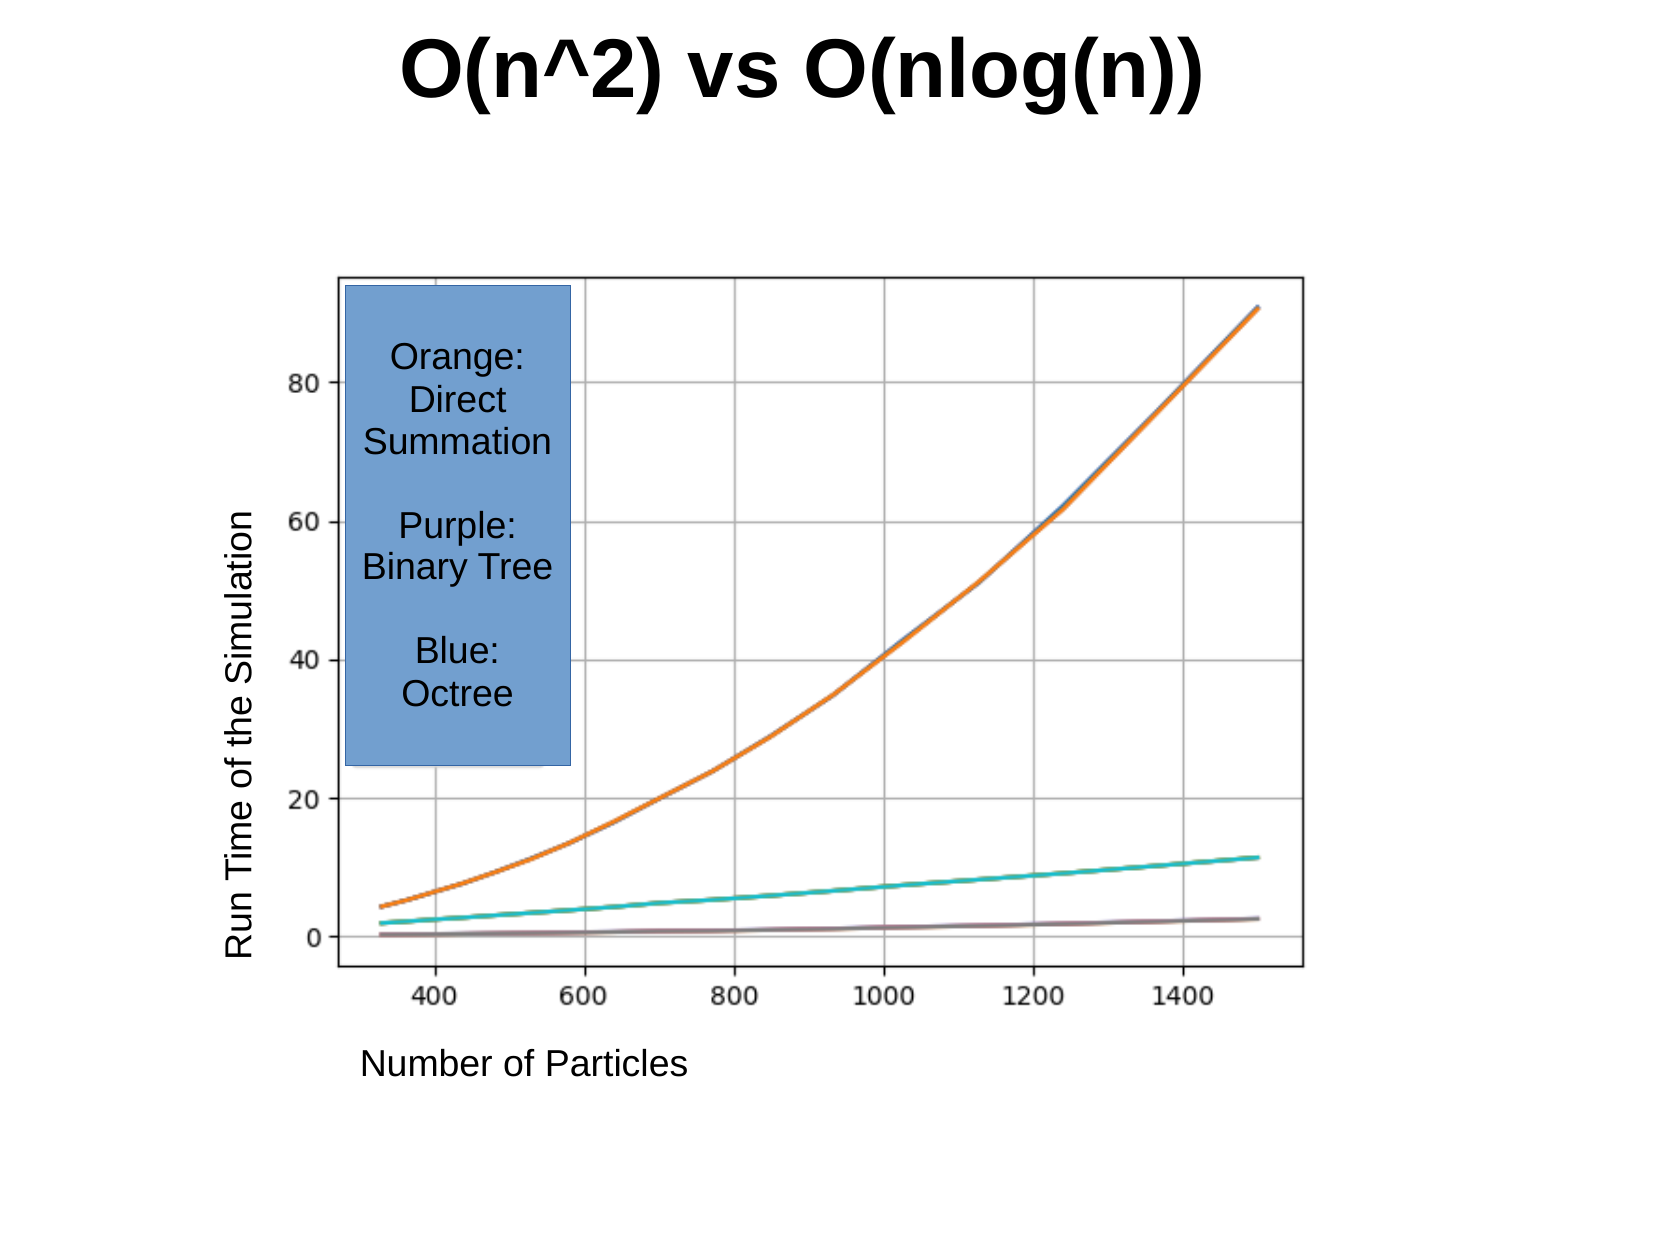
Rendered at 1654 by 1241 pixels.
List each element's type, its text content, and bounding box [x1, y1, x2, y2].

text_box Number of Particles [345, 1035, 1111, 1092]
text_box Orange: Direct Summation Purple: Binary Tree Blue: Octree [345, 285, 571, 766]
text_box O(n^2) vs O(nlog(n)) [255, 15, 1351, 123]
picture [183, 169, 1426, 1066]
text_box Run Time of the Simulation [210, 210, 267, 976]
